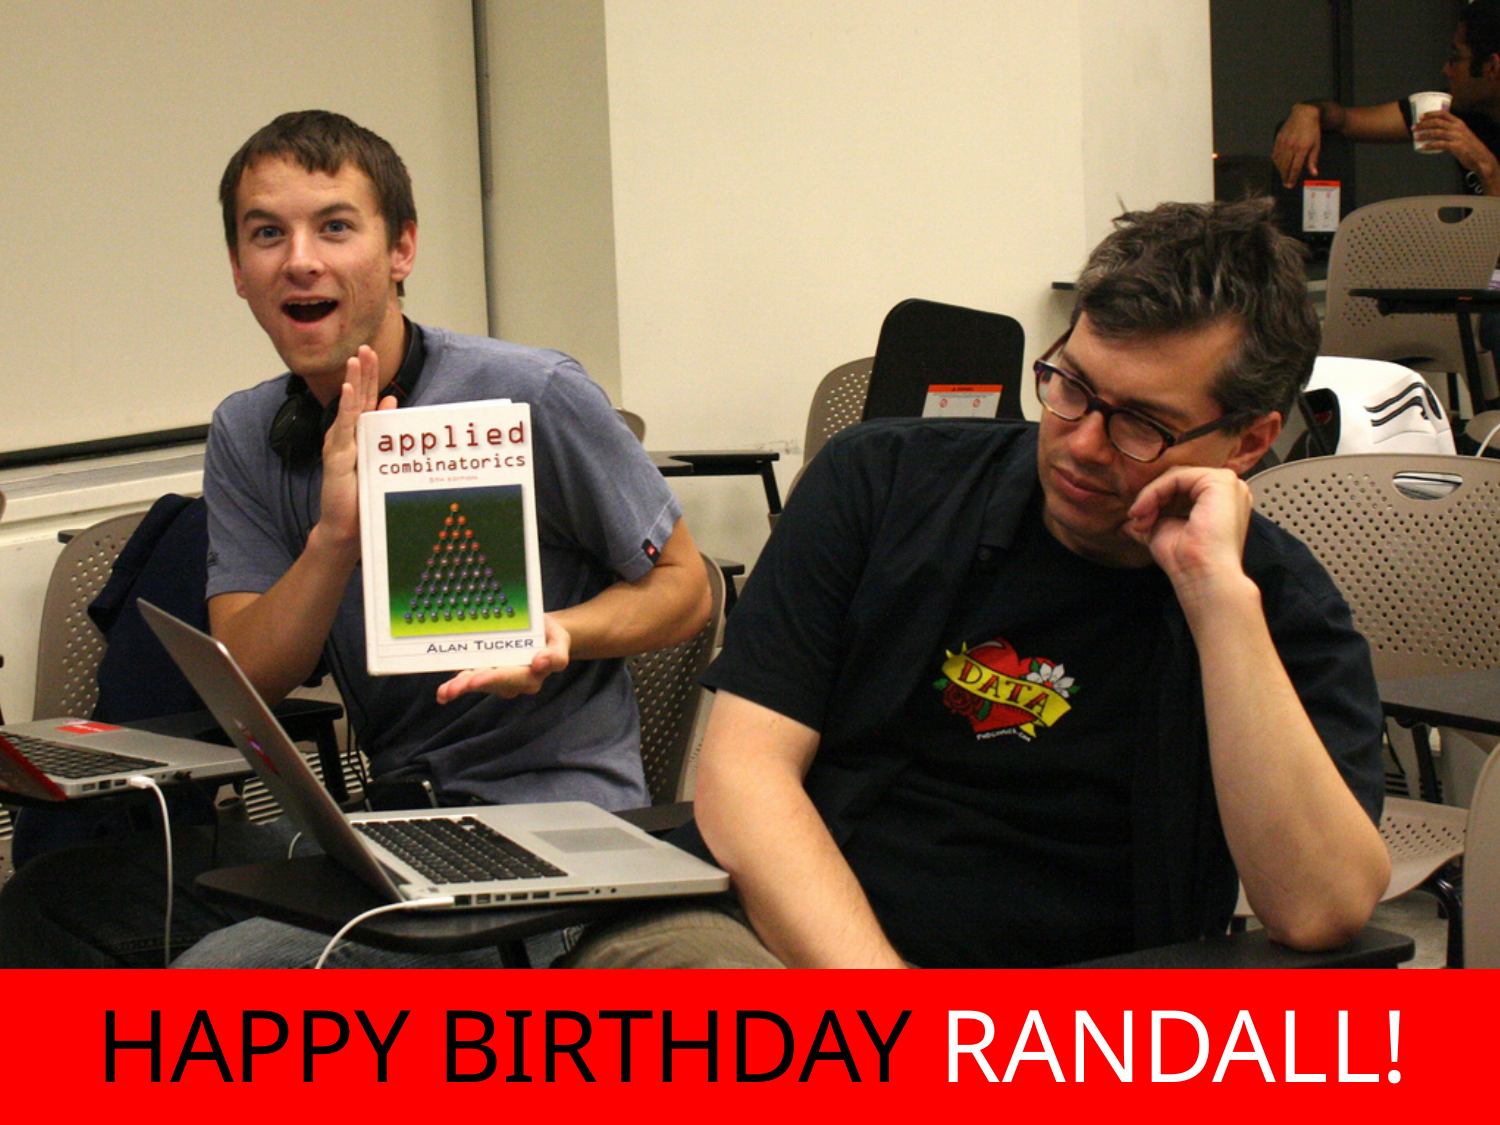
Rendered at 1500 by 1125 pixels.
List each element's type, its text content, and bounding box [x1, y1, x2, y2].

list HAPPY BIRTHDAY RANDALL! [28, 974, 1478, 1111]
picture [0, 0, 1500, 969]
